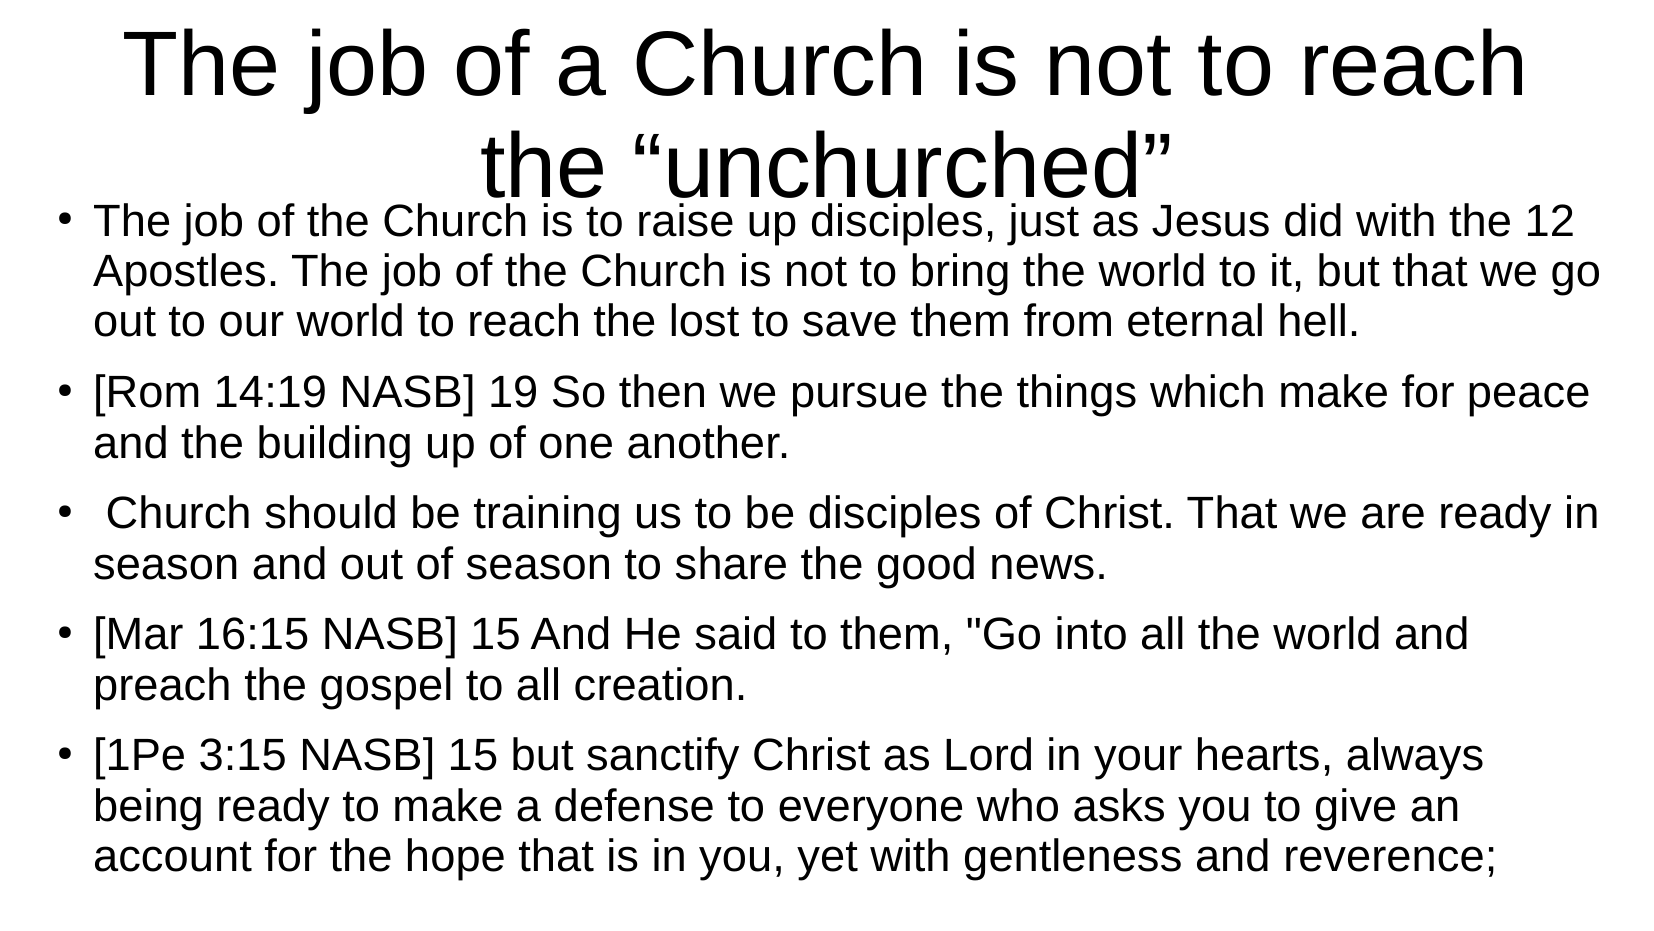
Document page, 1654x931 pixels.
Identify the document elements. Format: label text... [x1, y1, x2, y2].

list The job of the Church is to raise up disciples, just as Jesus did with the 12 Apostles. The job of the Church is not to bring the world to it, but that we go out to our world to reach the lost to save them from eternal hell. [Rom 14:19 NASB] 19 So then we pursue the things which make for peace and the building up of one another. Church should be training us to be disciples of Christ. That we are ready in season and out of season to share the good news. [Mar 16:15 NASB] 15 And He said to them, "Go into all the world and preach the gospel to all creation. [1Pe 3:15 NASB] 15 but sanctify Christ as Lord in your hearts, always being ready to make a defense to everyone who asks you to give an account for the hope that is in you, yet with gentleness and reverence; [45, 195, 1606, 901]
title The job of a Church is not to reach the “unchurched” [82, 12, 1571, 195]
